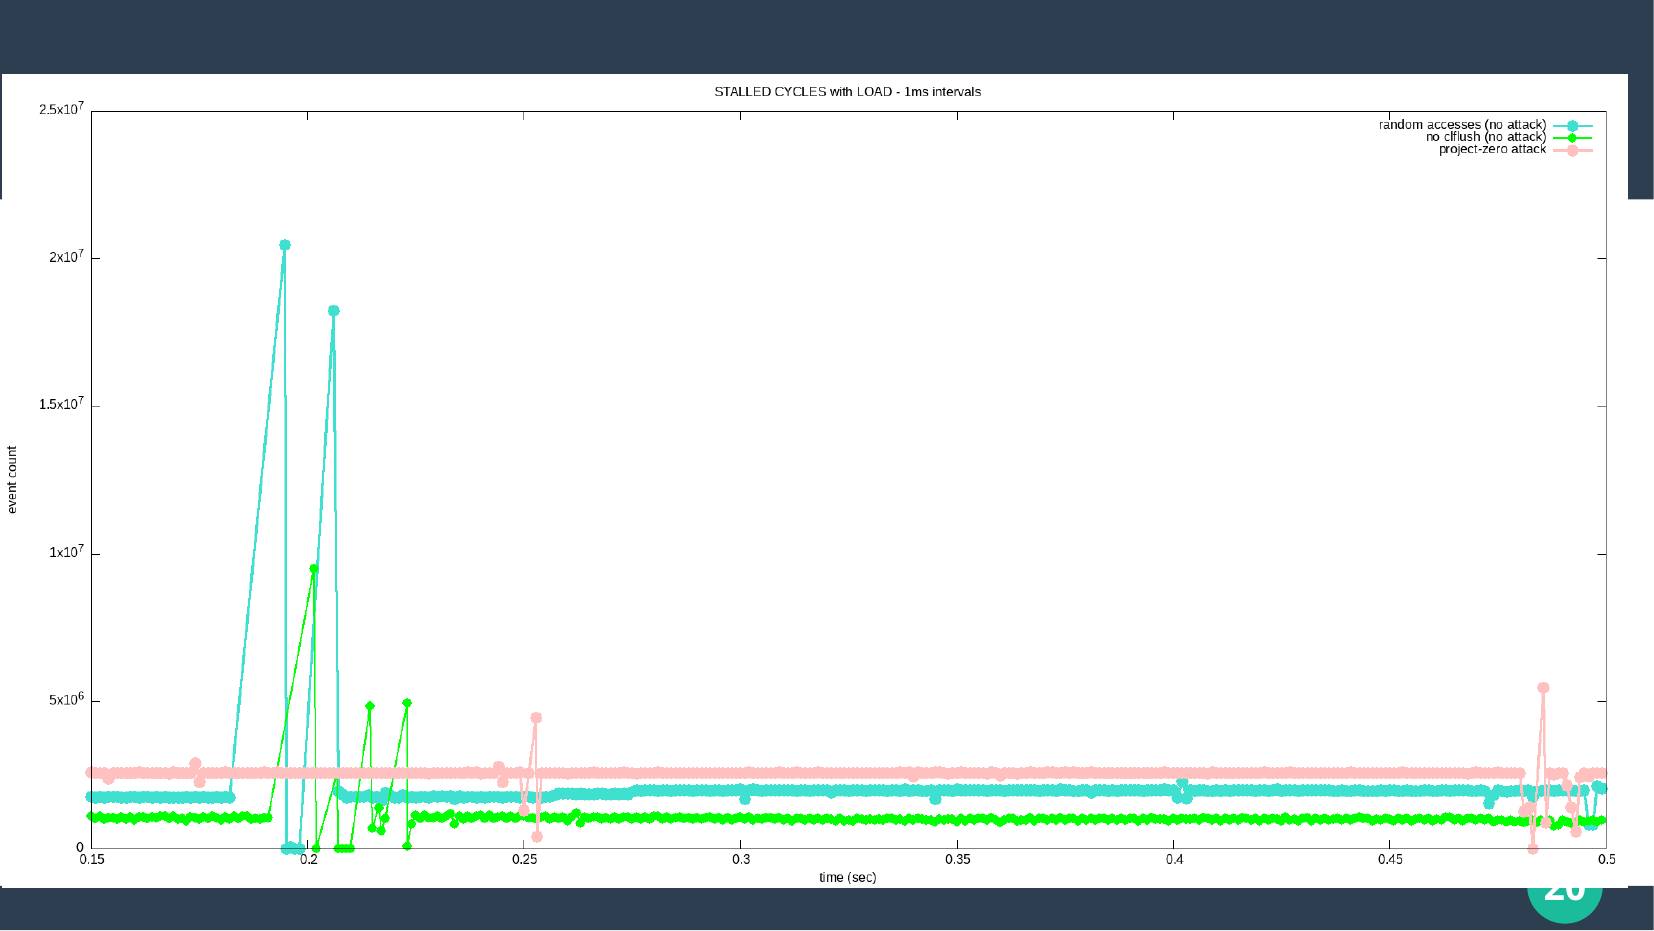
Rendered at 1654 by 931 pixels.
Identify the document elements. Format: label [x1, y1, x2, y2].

picture [2, 74, 1628, 888]
